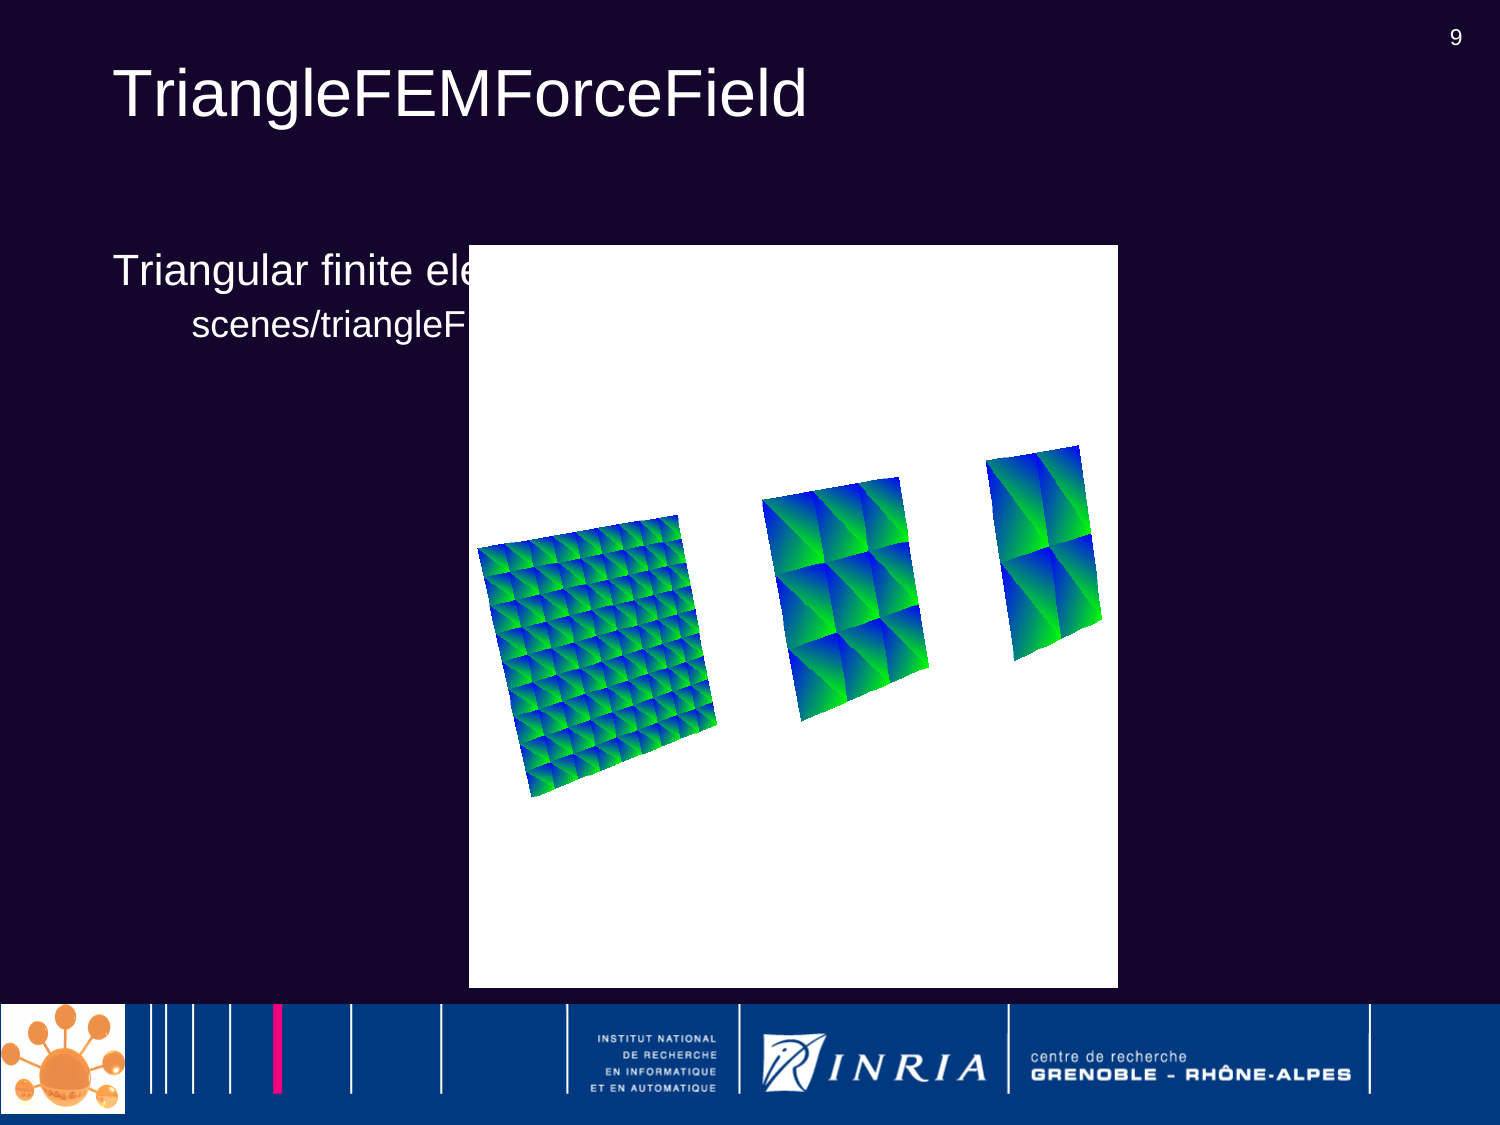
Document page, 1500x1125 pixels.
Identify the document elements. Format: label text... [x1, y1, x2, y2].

list Triangular finite elements scenes/triangleFEM.scn [112, 245, 422, 973]
title TriangleFEMForceField [112, 7, 1474, 181]
picture [422, 245, 1468, 988]
picture [0, 1004, 1500, 1125]
